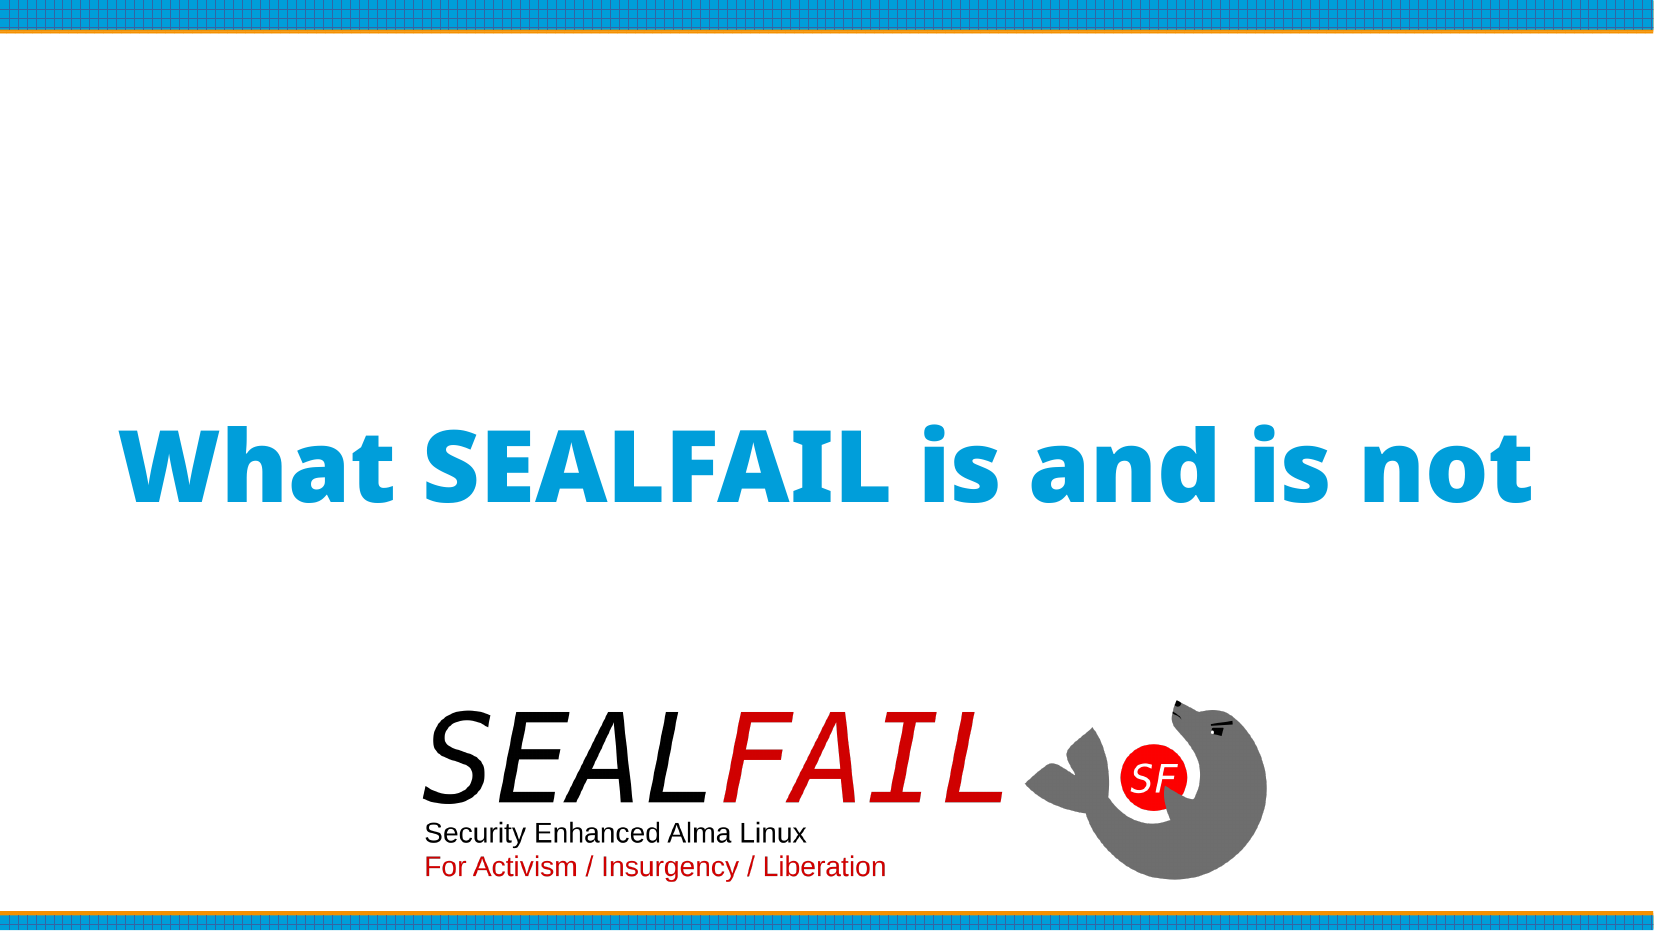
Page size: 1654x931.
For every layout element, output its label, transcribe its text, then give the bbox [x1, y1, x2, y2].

picture [386, 674, 1287, 901]
subtitle What SEALFAIL is and is not [82, 103, 1571, 824]
